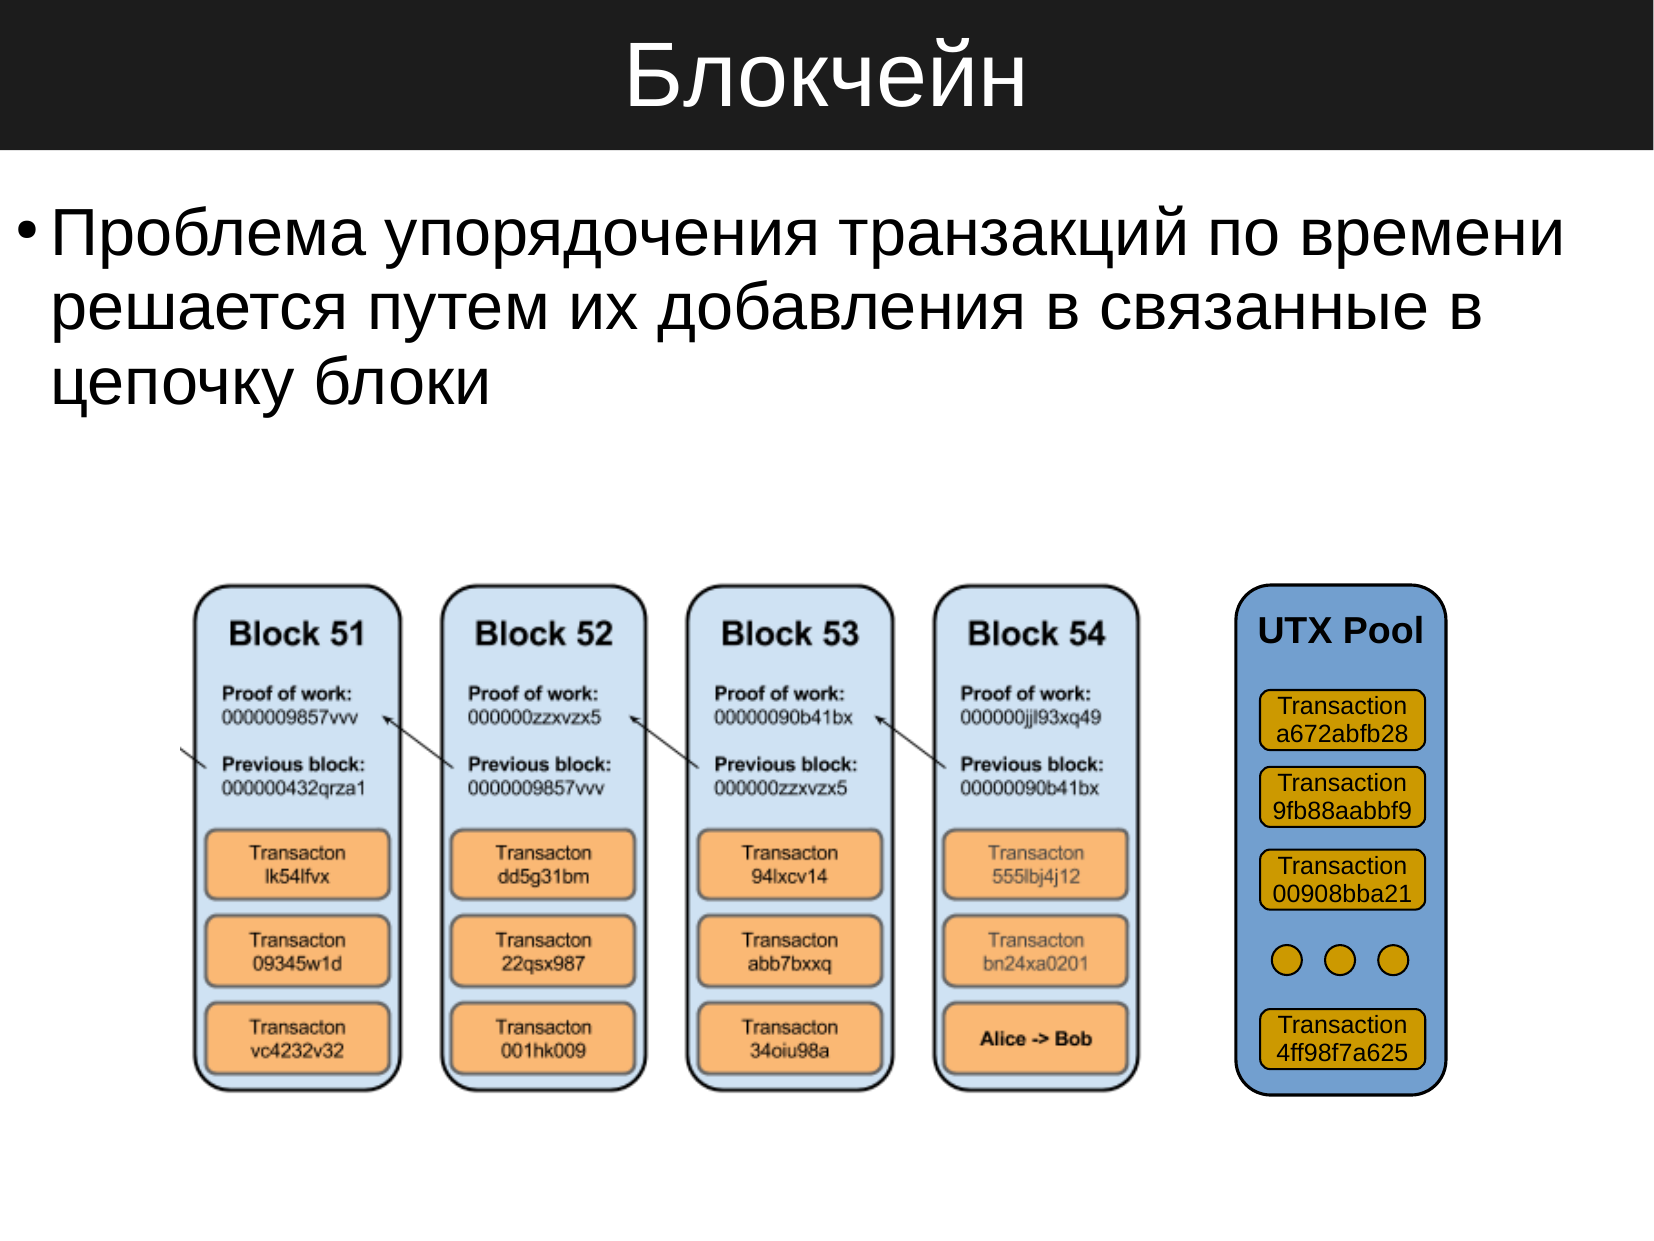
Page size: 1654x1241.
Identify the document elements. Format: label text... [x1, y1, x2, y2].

text_box Transaction 9fb88aabbf9 [1260, 766, 1426, 827]
text_box UTX Pool [1235, 585, 1446, 1096]
text_box [1325, 945, 1356, 976]
text_box Transaction a672abfb28 [1260, 690, 1426, 751]
picture [180, 569, 1145, 1096]
text_box [1271, 945, 1302, 976]
title Блокчейн [0, 0, 1654, 151]
text_box [1378, 945, 1409, 976]
text_box Transaction 4ff98f7a625 [1260, 1009, 1426, 1070]
subtitle Проблема упорядочения транзакций по времени решается путем их добавления в связанные в цепочку блоки [15, 148, 1606, 466]
text_box Transaction 00908bba21 [1260, 849, 1426, 910]
